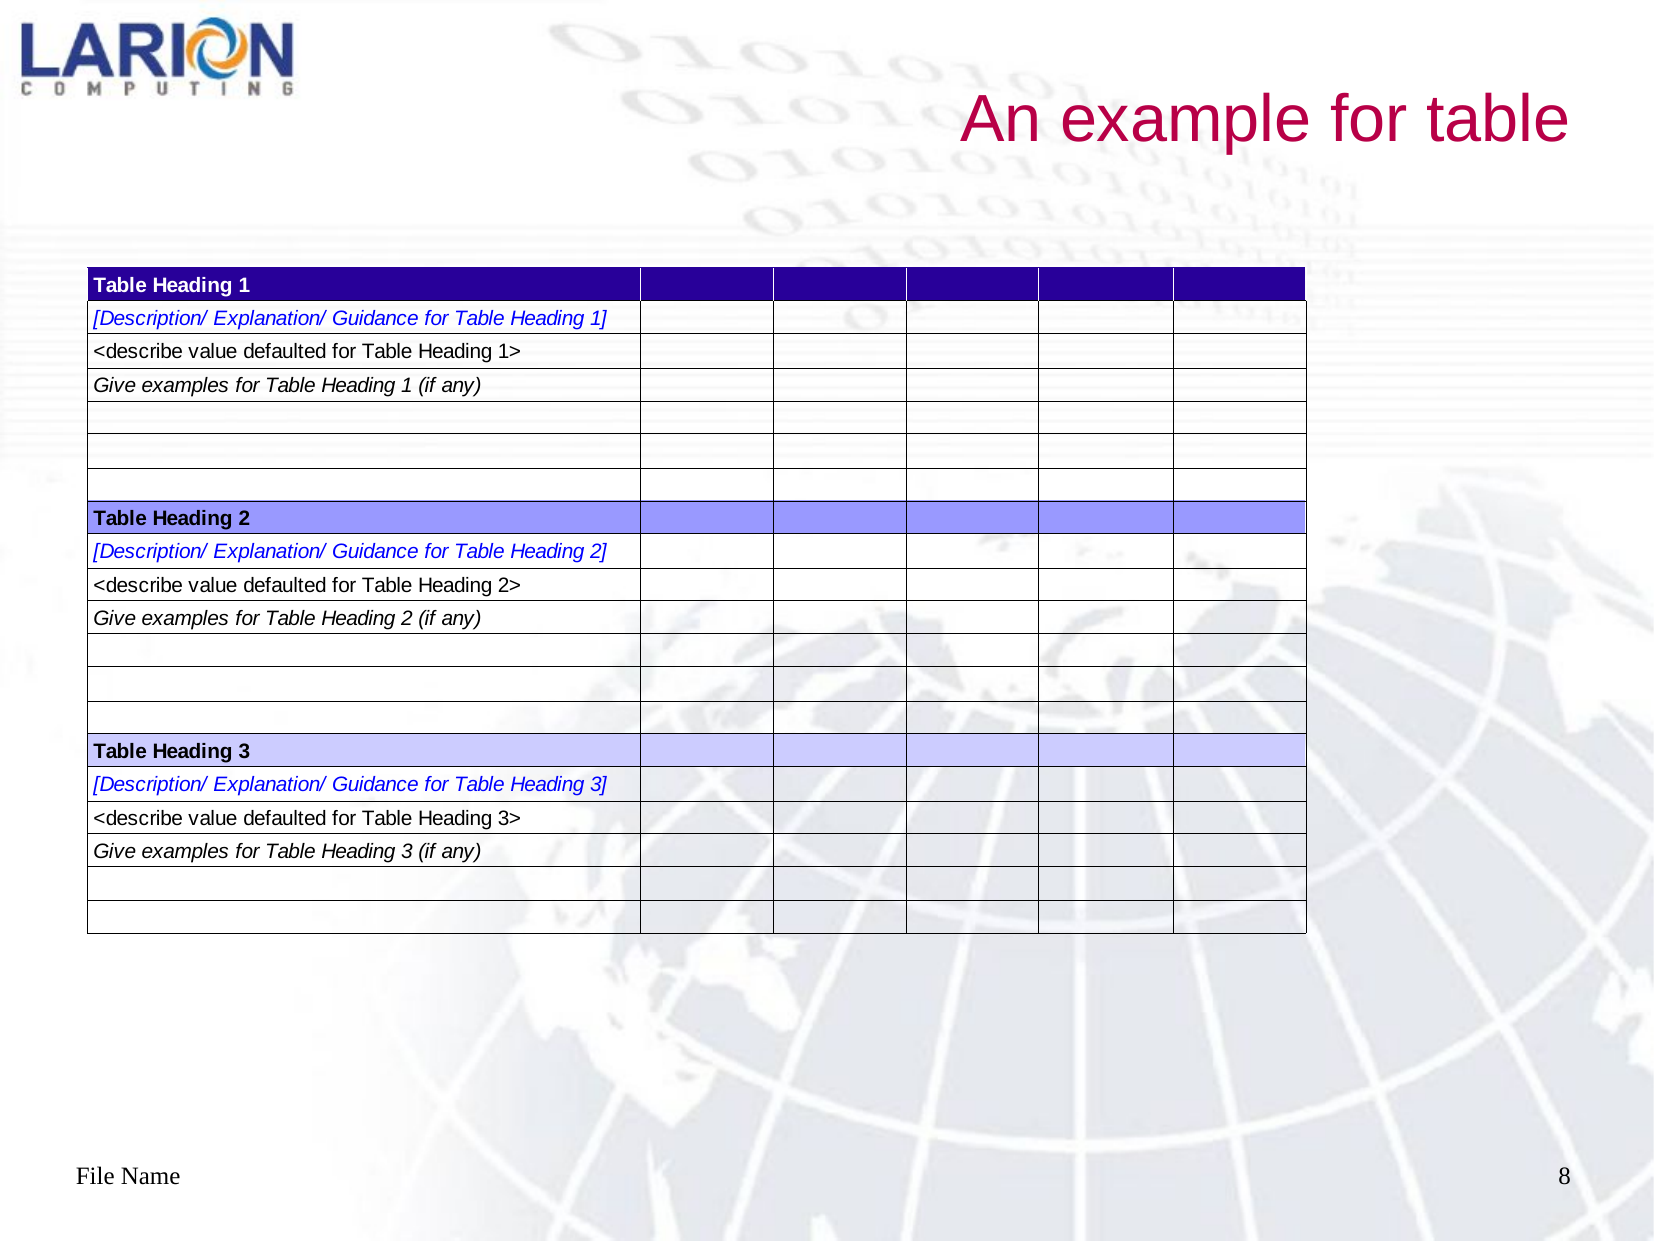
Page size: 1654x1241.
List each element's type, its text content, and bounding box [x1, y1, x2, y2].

title An example for table [300, 49, 1571, 188]
picture [0, 0, 1654, 1241]
chart [86, 233, 1441, 936]
